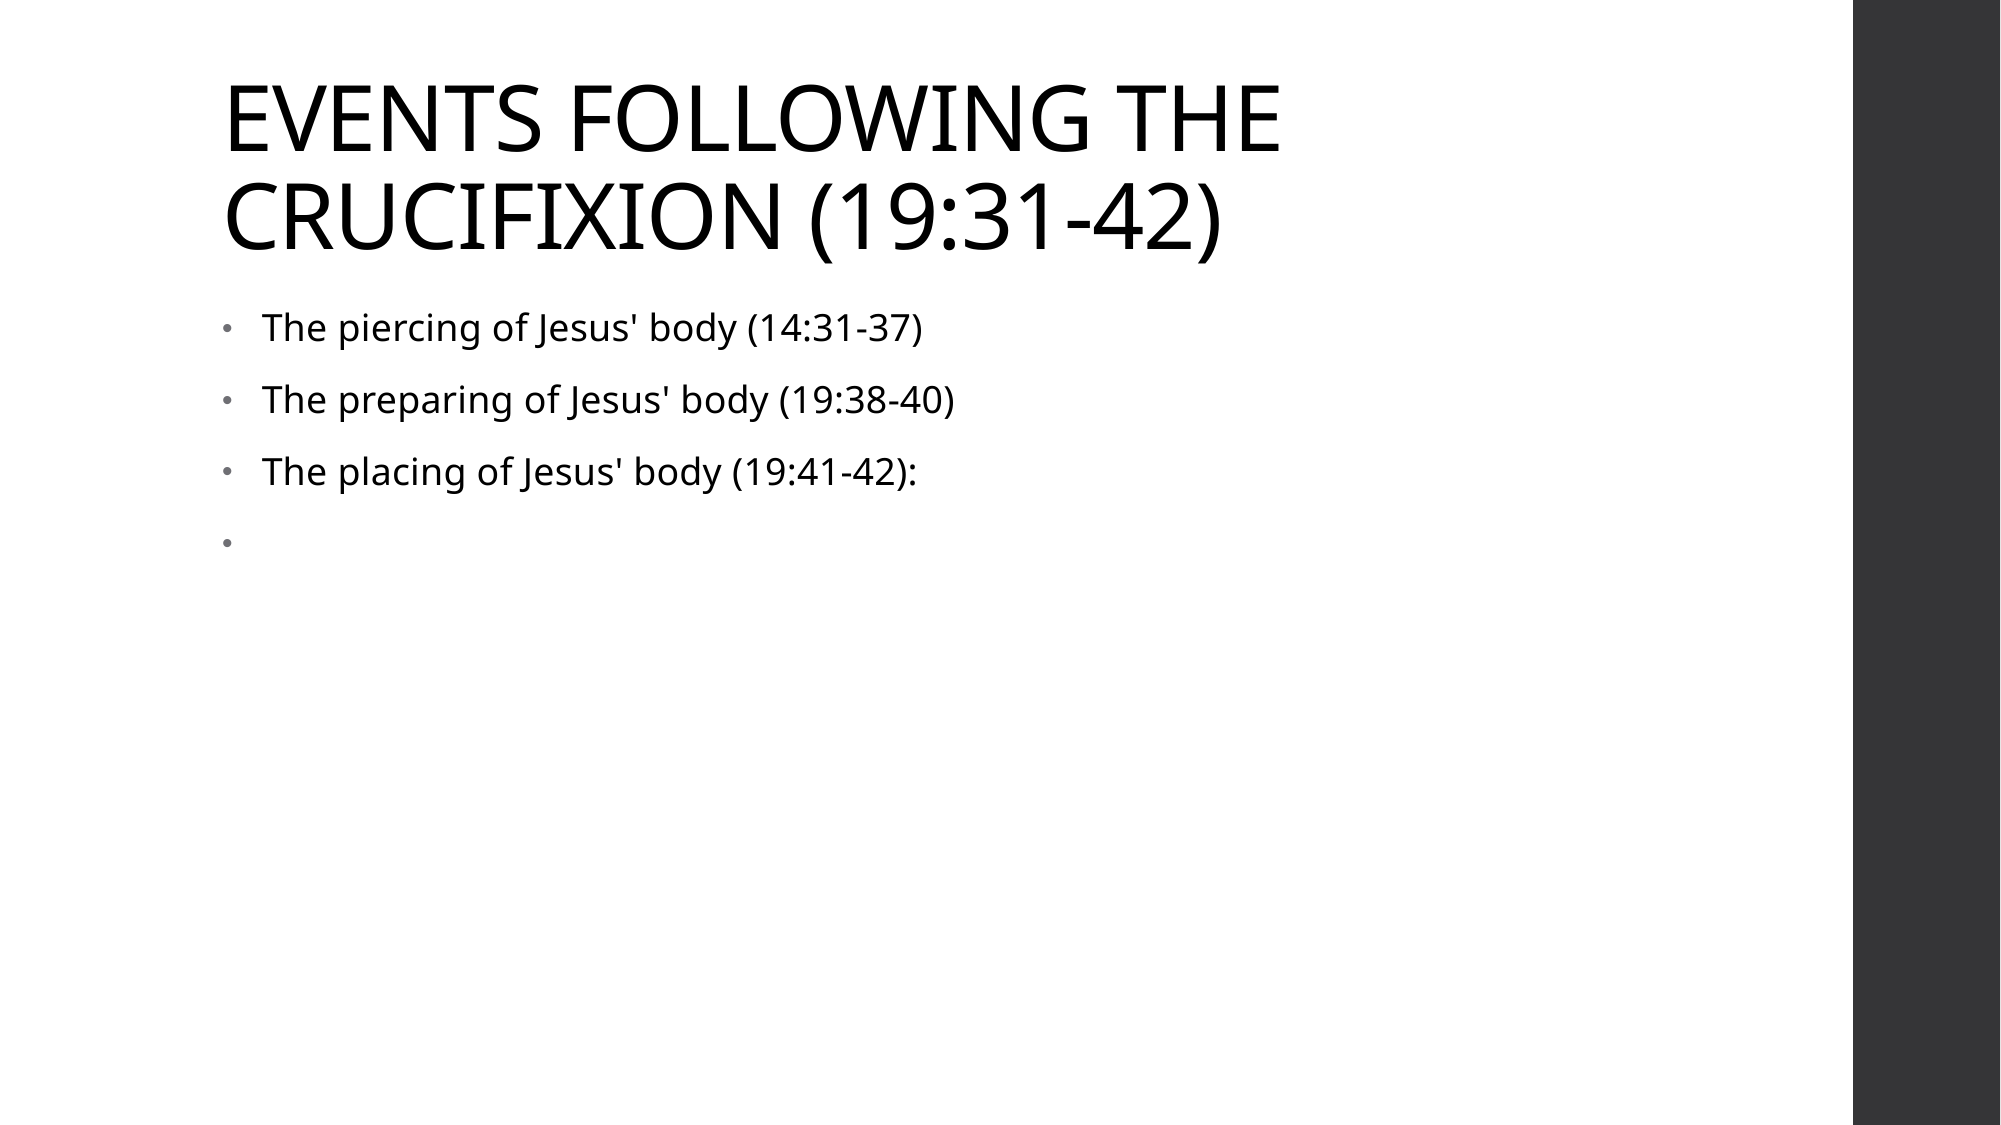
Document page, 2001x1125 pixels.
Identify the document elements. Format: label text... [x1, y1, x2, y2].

list The piercing of Jesus' body (14:31-37) The preparing of Jesus' body (19:38-40) The placing of Jesus' body (19:41-42): [206, 299, 1617, 1014]
title EVENTS FOLLOWING THE CRUCIFIXION (19:31-42) [206, 60, 1797, 278]
